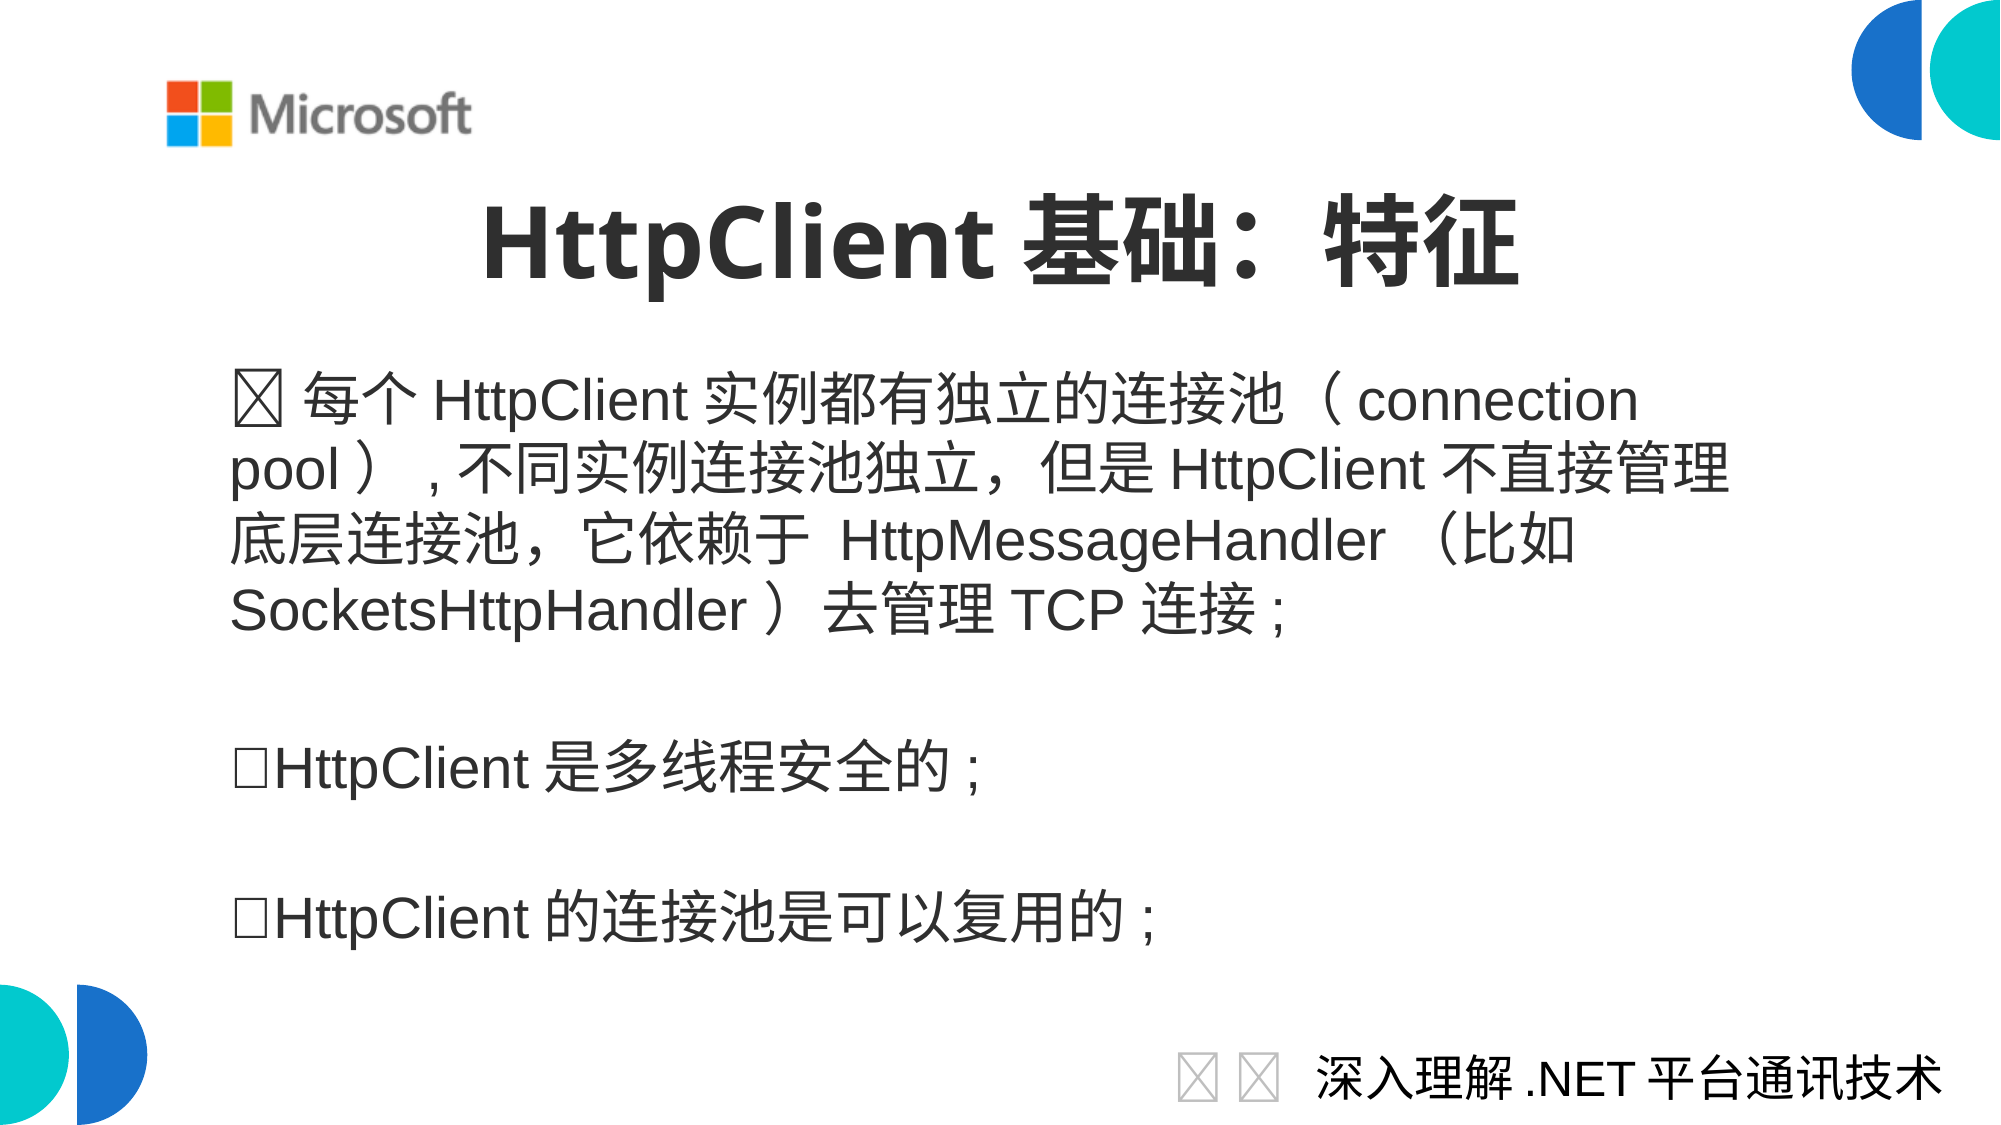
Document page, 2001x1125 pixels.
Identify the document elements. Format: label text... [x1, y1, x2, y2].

text_box 🚀每个HttpClient实例都有独立的连接池（connection pool）,不同实例连接池独立，但是HttpClient不直接管理底层连接池，它依赖于 HttpMessageHandler（比如 SocketsHttpHandler）去管理TCP连接; [215, 354, 1802, 567]
subtitle 🚀 🚀 深入理解.NET平台通讯技术 [1173, 1046, 1952, 1107]
title HttpClient基础：特征 [138, 145, 1862, 332]
text_box 🚀HttpClient是多线程安全的; 🚀HttpClient的连接池是可以复用的; [215, 687, 1802, 819]
picture [85, 41, 552, 189]
